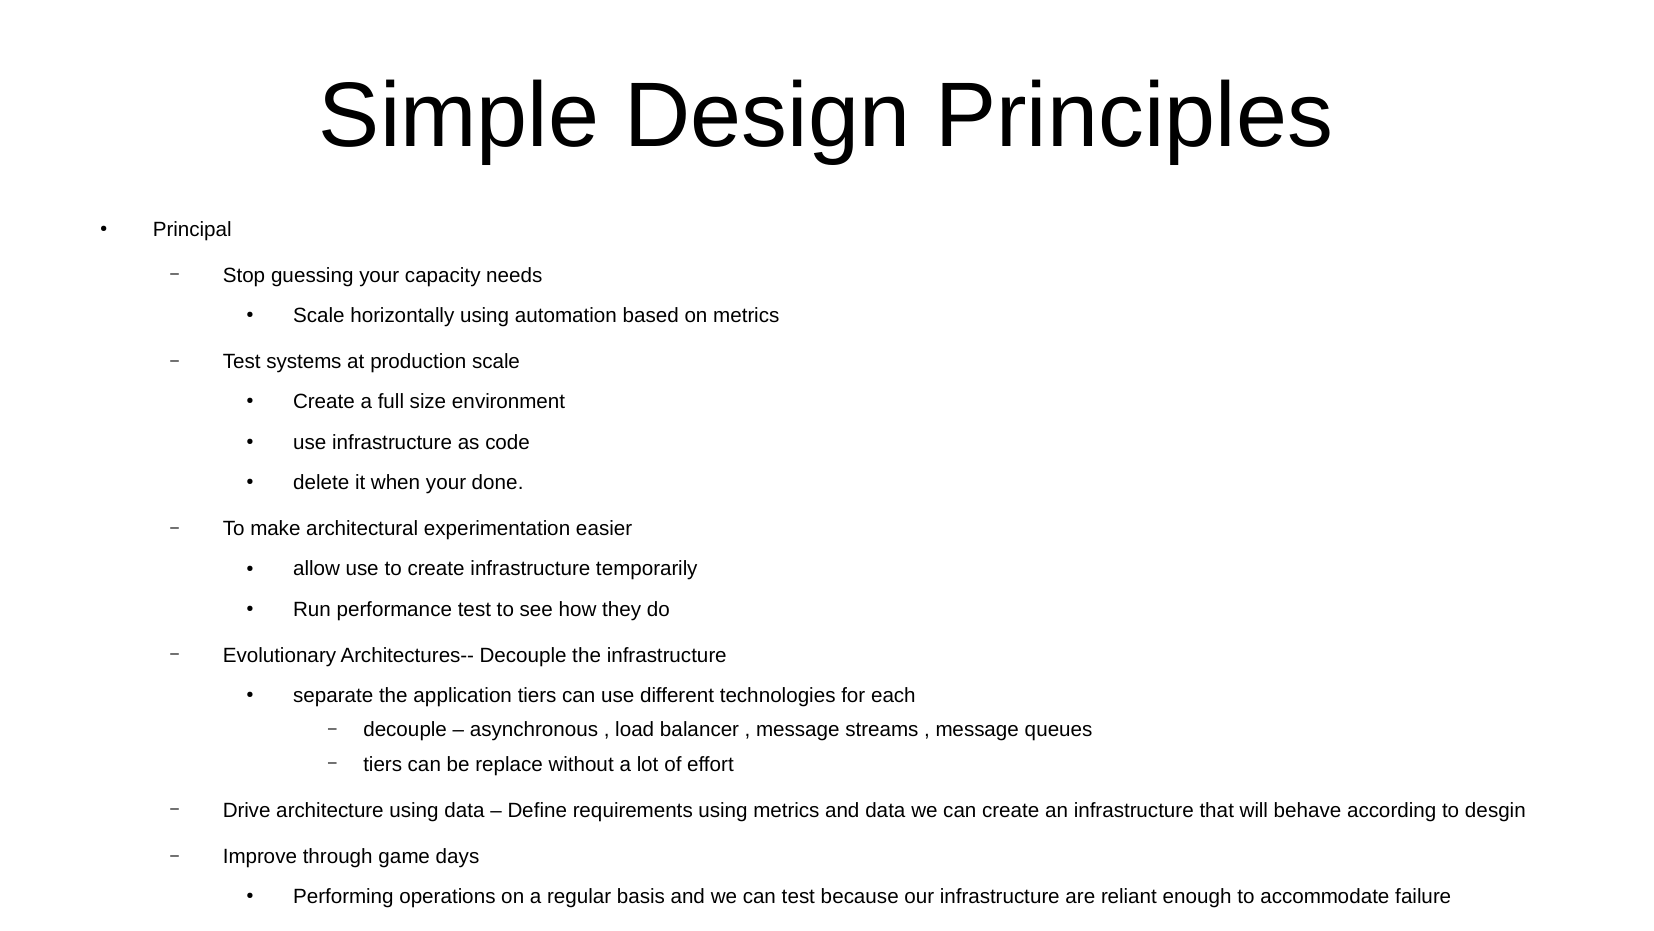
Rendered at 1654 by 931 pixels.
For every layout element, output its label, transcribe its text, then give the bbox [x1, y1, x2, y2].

title Simple Design Principles [82, 37, 1571, 193]
list Principal Stop guessing your capacity needs Scale horizontally using automation based on metrics Test systems at production scale Create a full size environment use infrastructure as code delete it when your done. To make architectural experimentation easier allow use to create infrastructure temporarily Run performance test to see how they do Evolutionary Architectures-- Decouple the infrastructure separate the application tiers can use different technologies for each decouple – asynchronous , load balancer , message streams , message queues tiers can be replace without a lot of effort Drive architecture using data – Define requirements using metrics and data we can create an infrastructure that will behave according to desgin Improve through game days Performing operations on a regular basis and we can test because our infrastructure are reliant enough to accommodate failure [82, 217, 1571, 916]
